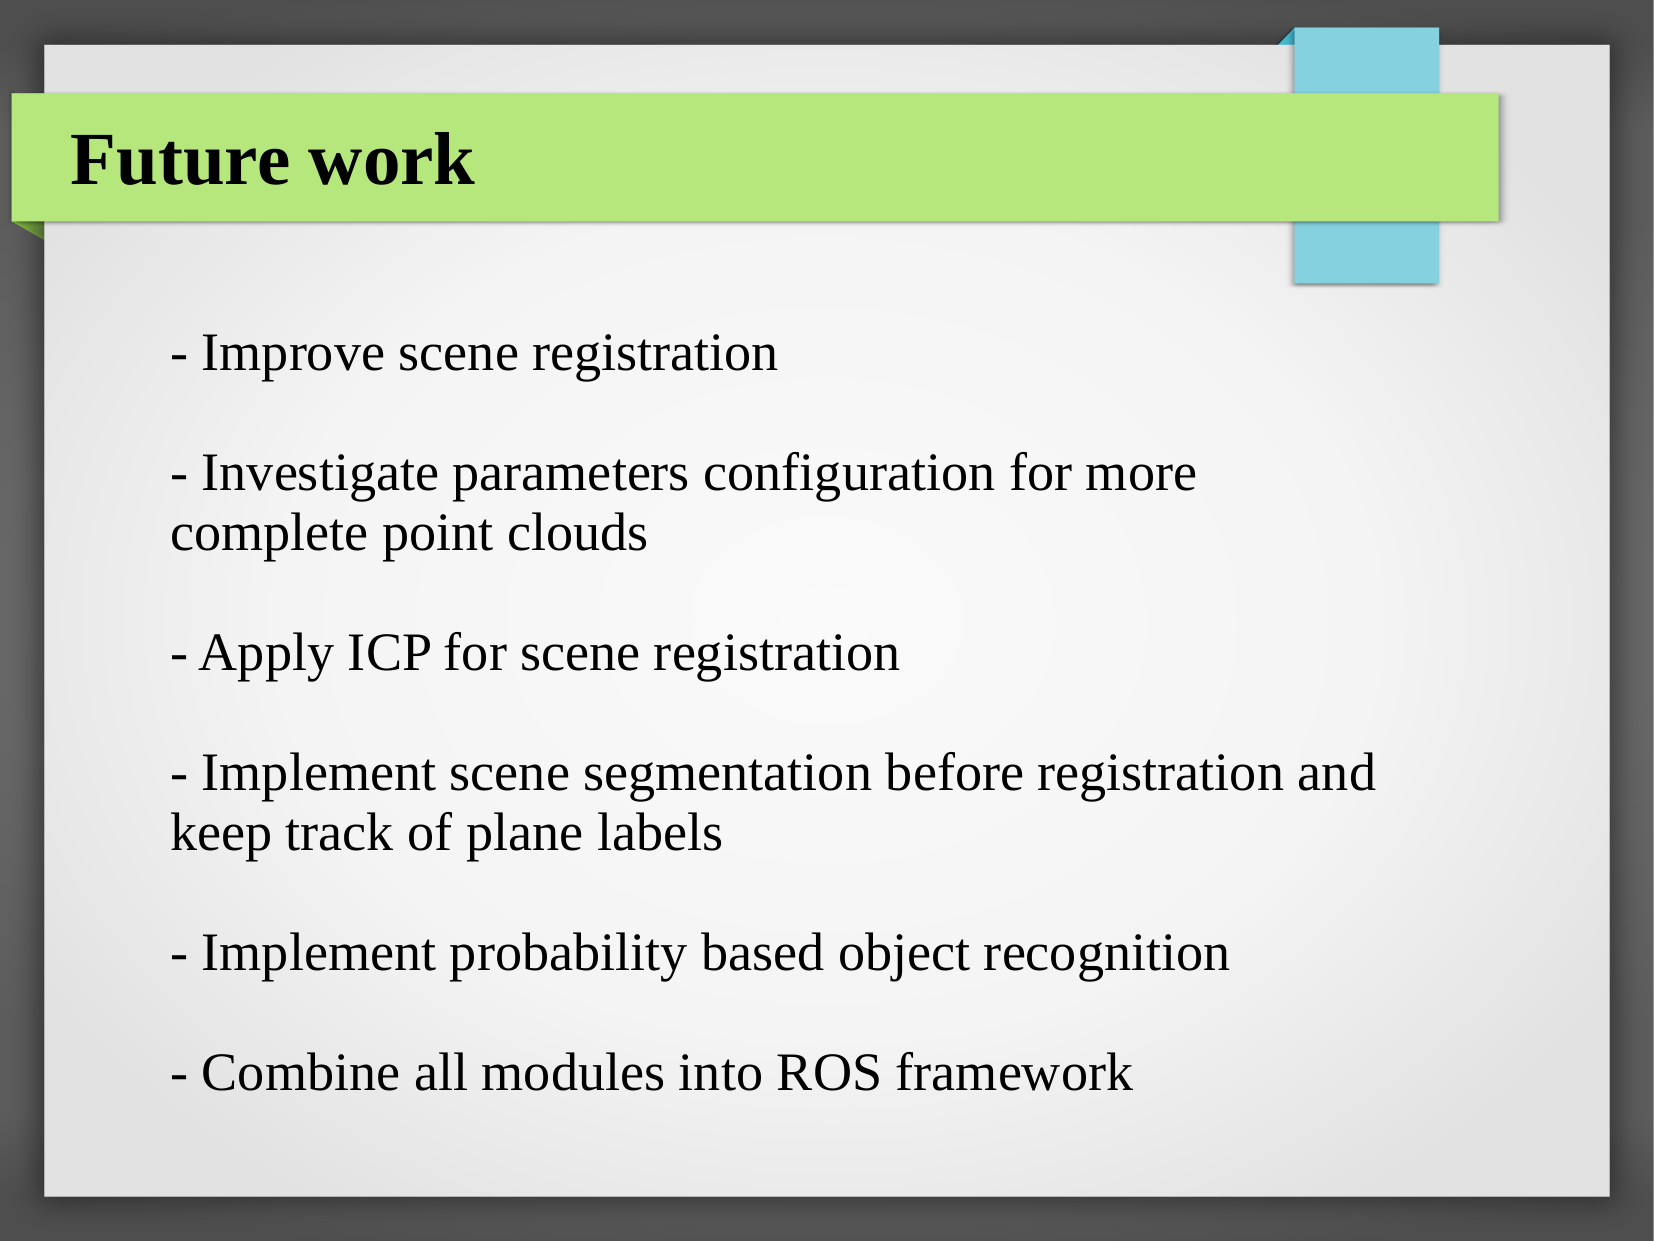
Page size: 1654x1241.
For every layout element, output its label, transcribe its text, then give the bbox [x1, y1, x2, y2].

text_box - Improve scene registration - Investigate parameters configuration for more complete point clouds - Apply ICP for scene registration - Implement scene segmentation before registration and keep track of plane labels - Implement probability based object recognition - Combine all modules into ROS framework [120, 315, 1426, 1170]
title Future work [70, 106, 1229, 213]
picture [0, 0, 1654, 1241]
